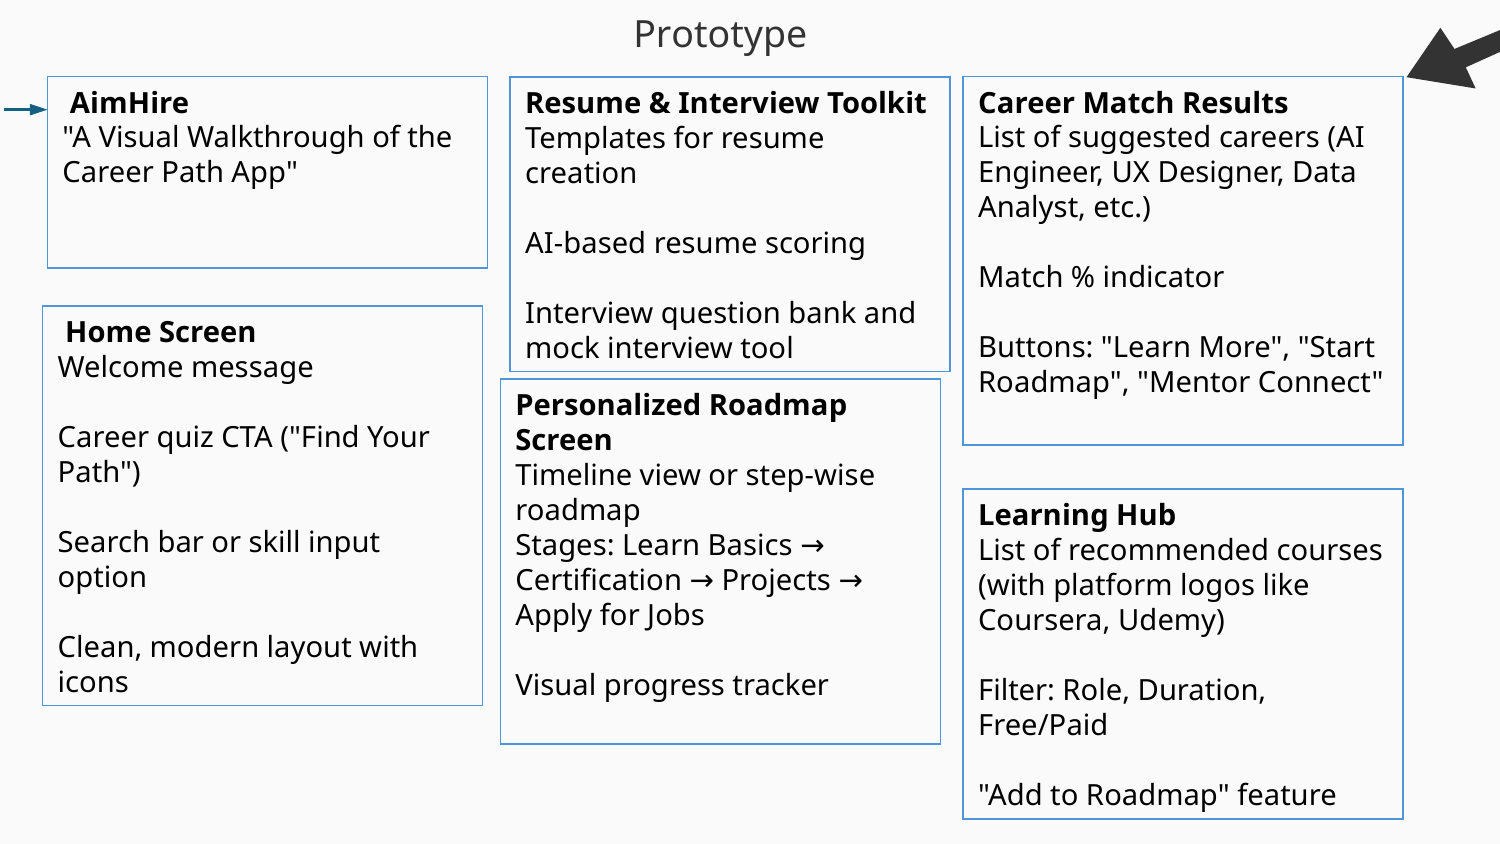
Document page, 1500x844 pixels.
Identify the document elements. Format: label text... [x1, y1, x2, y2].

text_box Home Screen Welcome message Career quiz CTA ("Find Your Path") Search bar or skill input option Clean, modern layout with icons [42, 306, 483, 640]
text_box Resume & Interview Toolkit Templates for resume creation AI-based resume scoring Interview question bank and mock interview tool [510, 76, 951, 340]
text_box Learning Hub List of recommended courses (with platform logos like Coursera, Udemy) Filter: Role, Duration, Free/Paid "Add to Roadmap" feature [963, 489, 1404, 788]
text_box Prototype [290, 0, 1151, 78]
text_box Personalized Roadmap Screen Timeline view or step-wise roadmap Stages: Learn Basics → Certification → Projects → Apply for Jobs Visual progress tracker [500, 379, 941, 713]
text_box [1406, 27, 1500, 89]
text_box Career Match Results List of suggested careers (AI Engineer, UX Designer, Data Analyst, etc.) Match % indicator Buttons: "Learn More", "Start Roadmap", "Mentor Connect" [963, 76, 1404, 445]
text_box AimHire "A Visual Walkthrough of the Career Path App" [47, 76, 488, 269]
